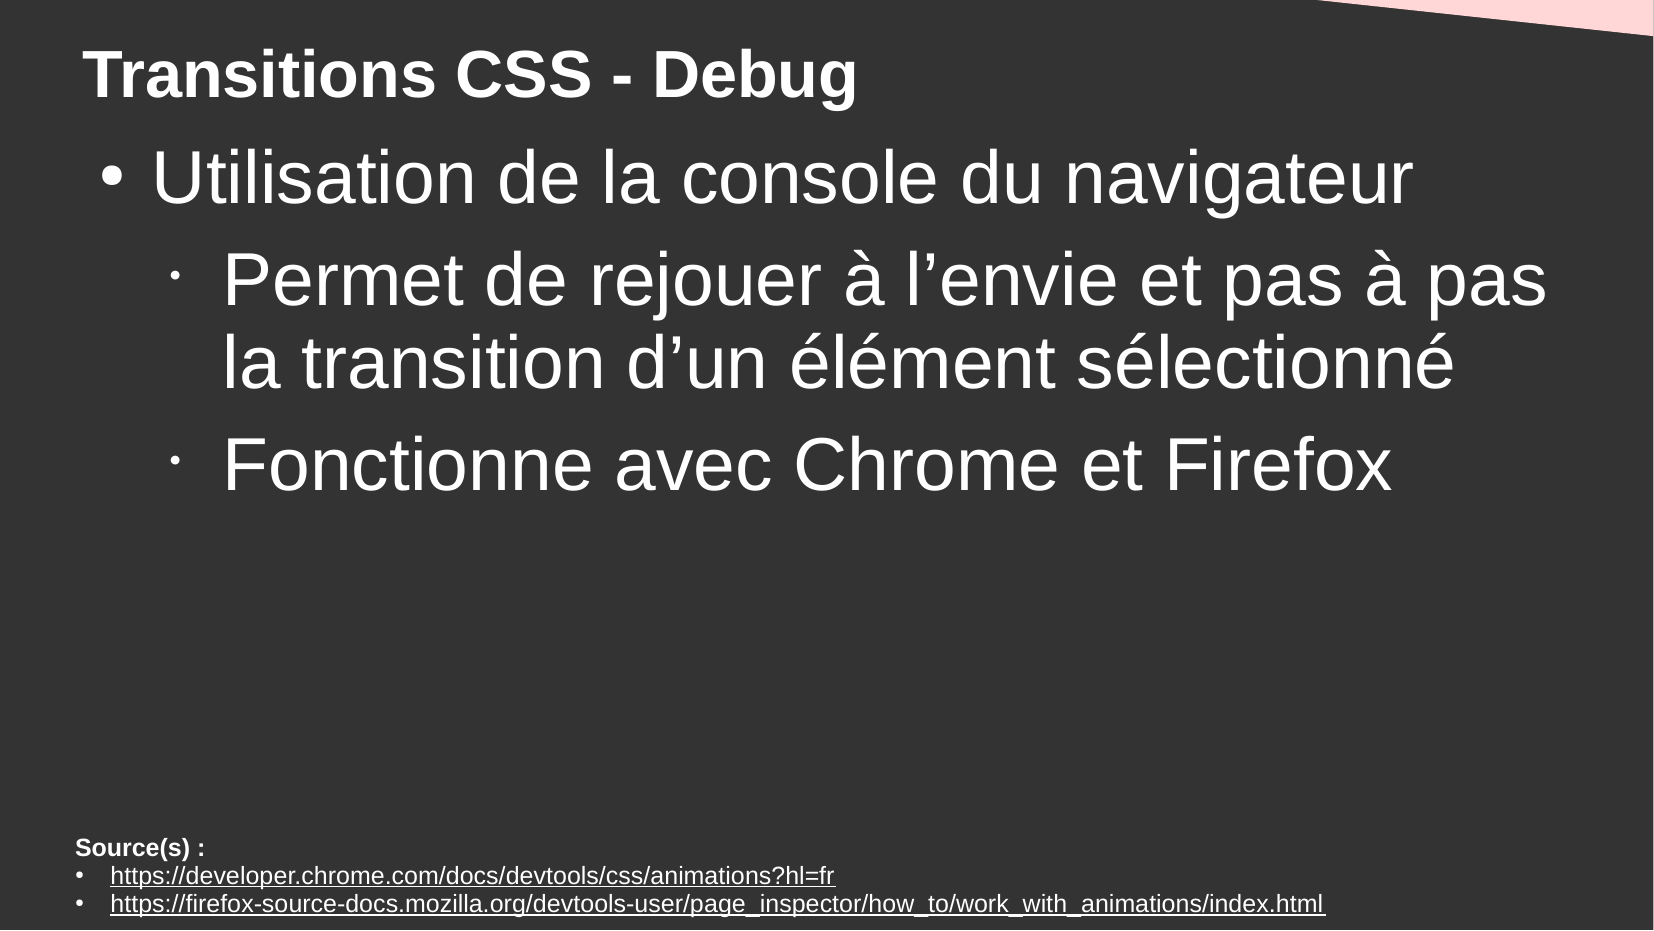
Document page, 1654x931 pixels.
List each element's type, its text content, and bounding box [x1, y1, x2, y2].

text_box [1317, 0, 1654, 37]
text_box Source(s) : https://developer.chrome.com/docs/devtools/css/animations?hl=fr https://firefox-source-docs.mozilla.org/devtools-user/page_inspector/how_to/work_with_animations/index.html [60, 826, 1546, 926]
list Utilisation de la console du navigateur Permet de rejouer à l’envie et pas à pas la transition d’un élément sélectionné Fonctionne avec Chrome et Firefox [80, 135, 1620, 528]
title Transitions CSS - Debug [82, 37, 1571, 114]
